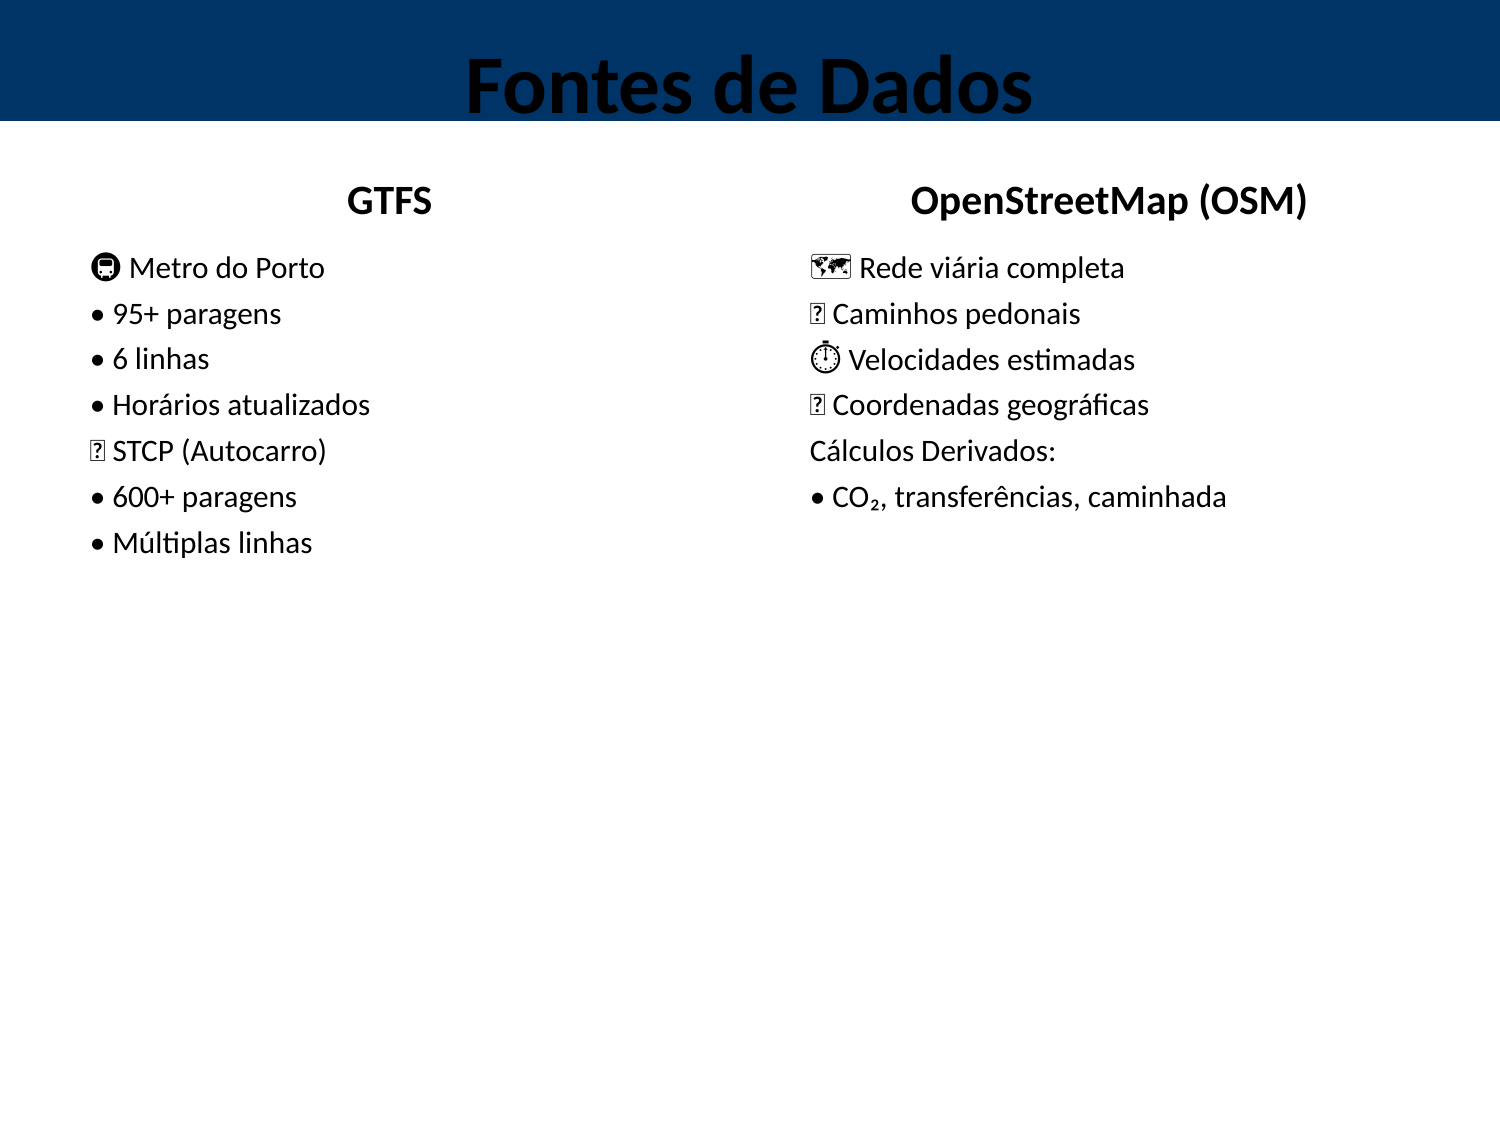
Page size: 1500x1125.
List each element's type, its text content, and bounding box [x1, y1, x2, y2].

text_box 🚇 Metro do Porto • 95+ paragens • 6 linhas • Horários atualizados 🚌 STCP (Autocarro) • 600+ paragens • Múltiplas linhas [74, 239, 705, 567]
text_box Fontes de Dados [450, 22, 1050, 138]
text_box 🗺 Rede viária completa 🚶 Caminhos pedonais ⏱ Velocidades estimadas 📍 Coordenadas geográficas Cálculos Derivados: • CO₂, transferências, caminhada [794, 239, 1425, 522]
text_box OpenStreetMap (OSM) [896, 164, 1324, 230]
text_box GTFS [332, 164, 448, 230]
text_box [0, 0, 1500, 120]
